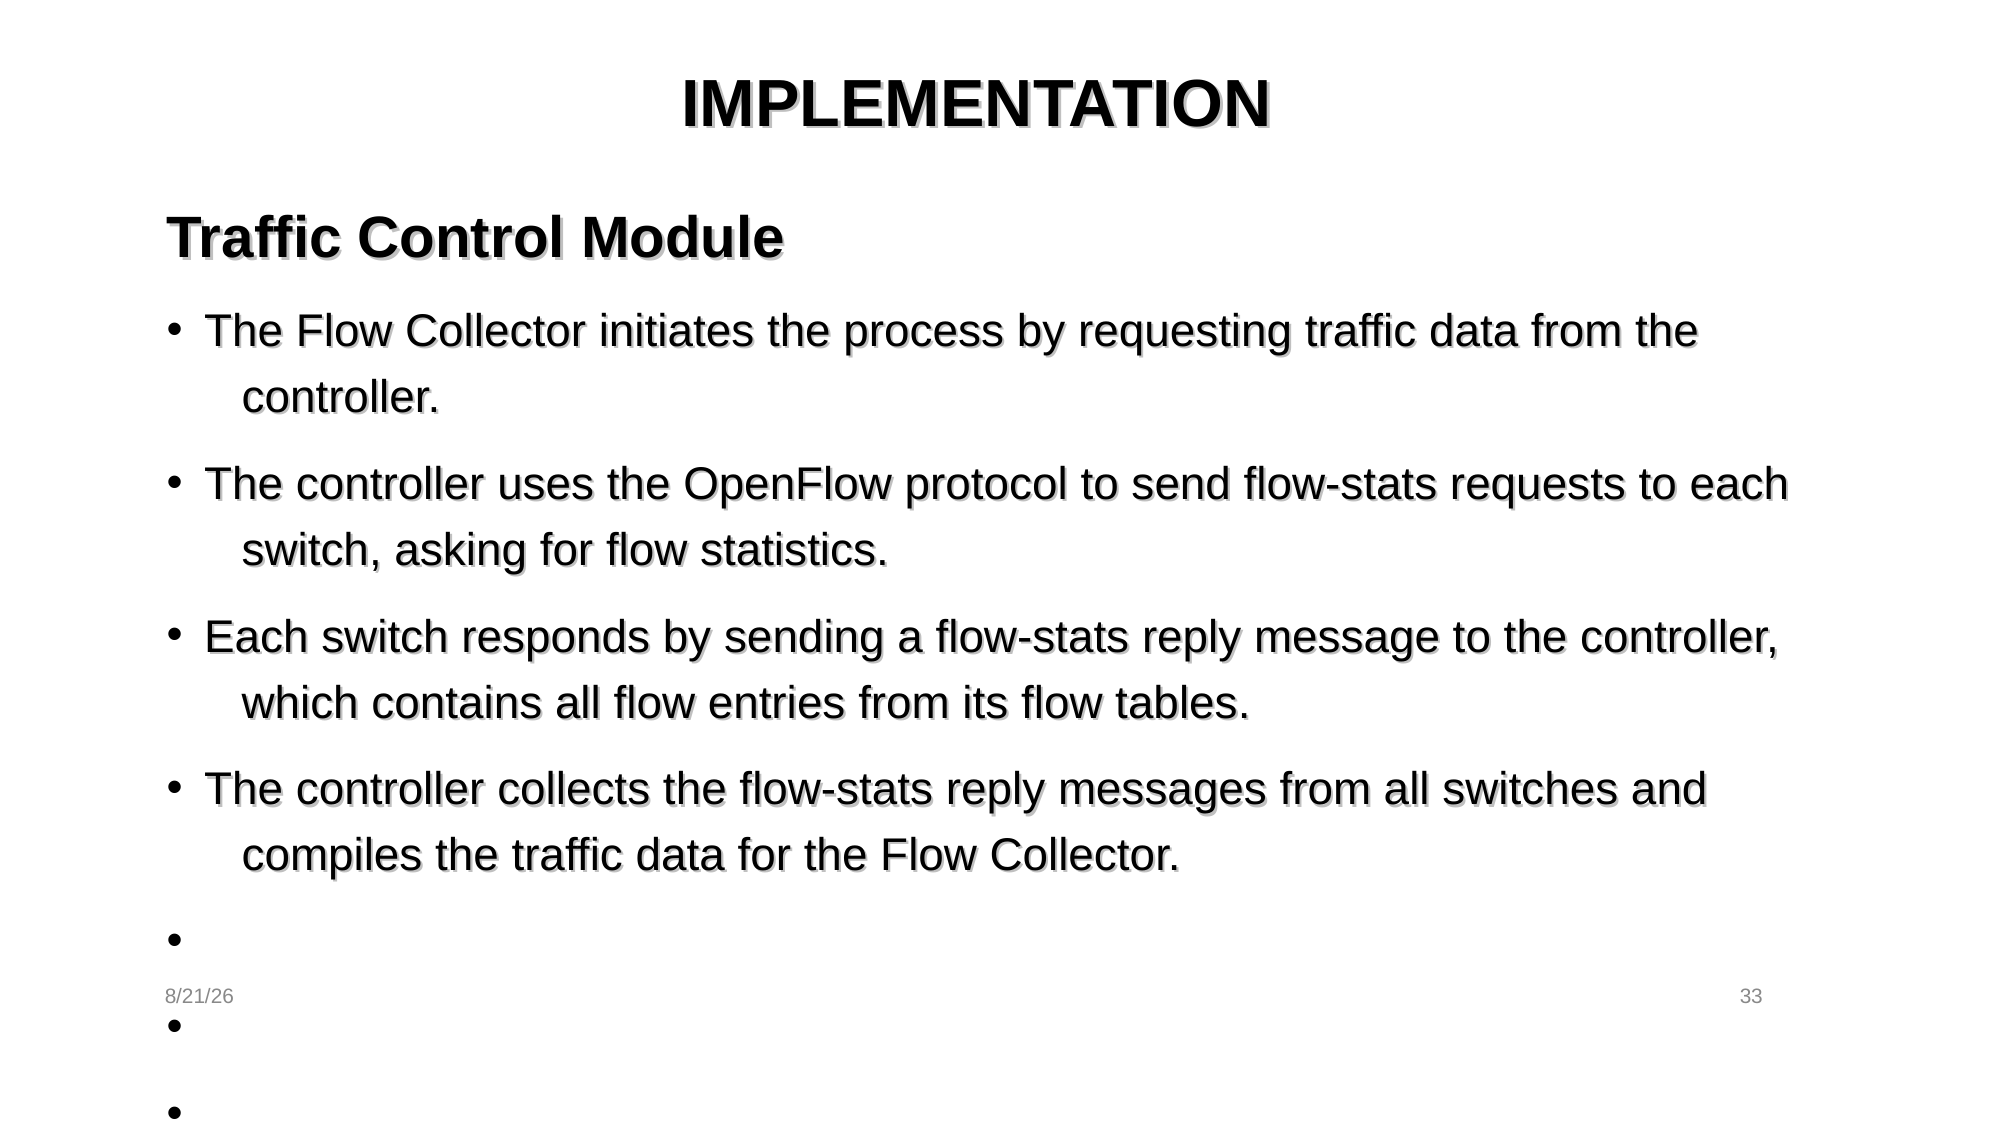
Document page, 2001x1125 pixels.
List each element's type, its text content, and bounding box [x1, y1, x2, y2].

slide_number 34 [1724, 965, 1849, 1025]
list Traffic Control Module The Flow Collector initiates the process by requesting traffic data from the controller. The controller uses the OpenFlow protocol to send flow-stats requests to each switch, asking for flow statistics. Each switch responds by sending a flow-stats reply message to the controller, which contains all flow entries from its flow tables. The controller collects the flow-stats reply messages from all switches and compiles the traffic data for the Flow Collector. [151, 178, 1851, 965]
title Implementation [127, 29, 1827, 179]
slide_number December 27, 2024 [149, 965, 600, 1025]
